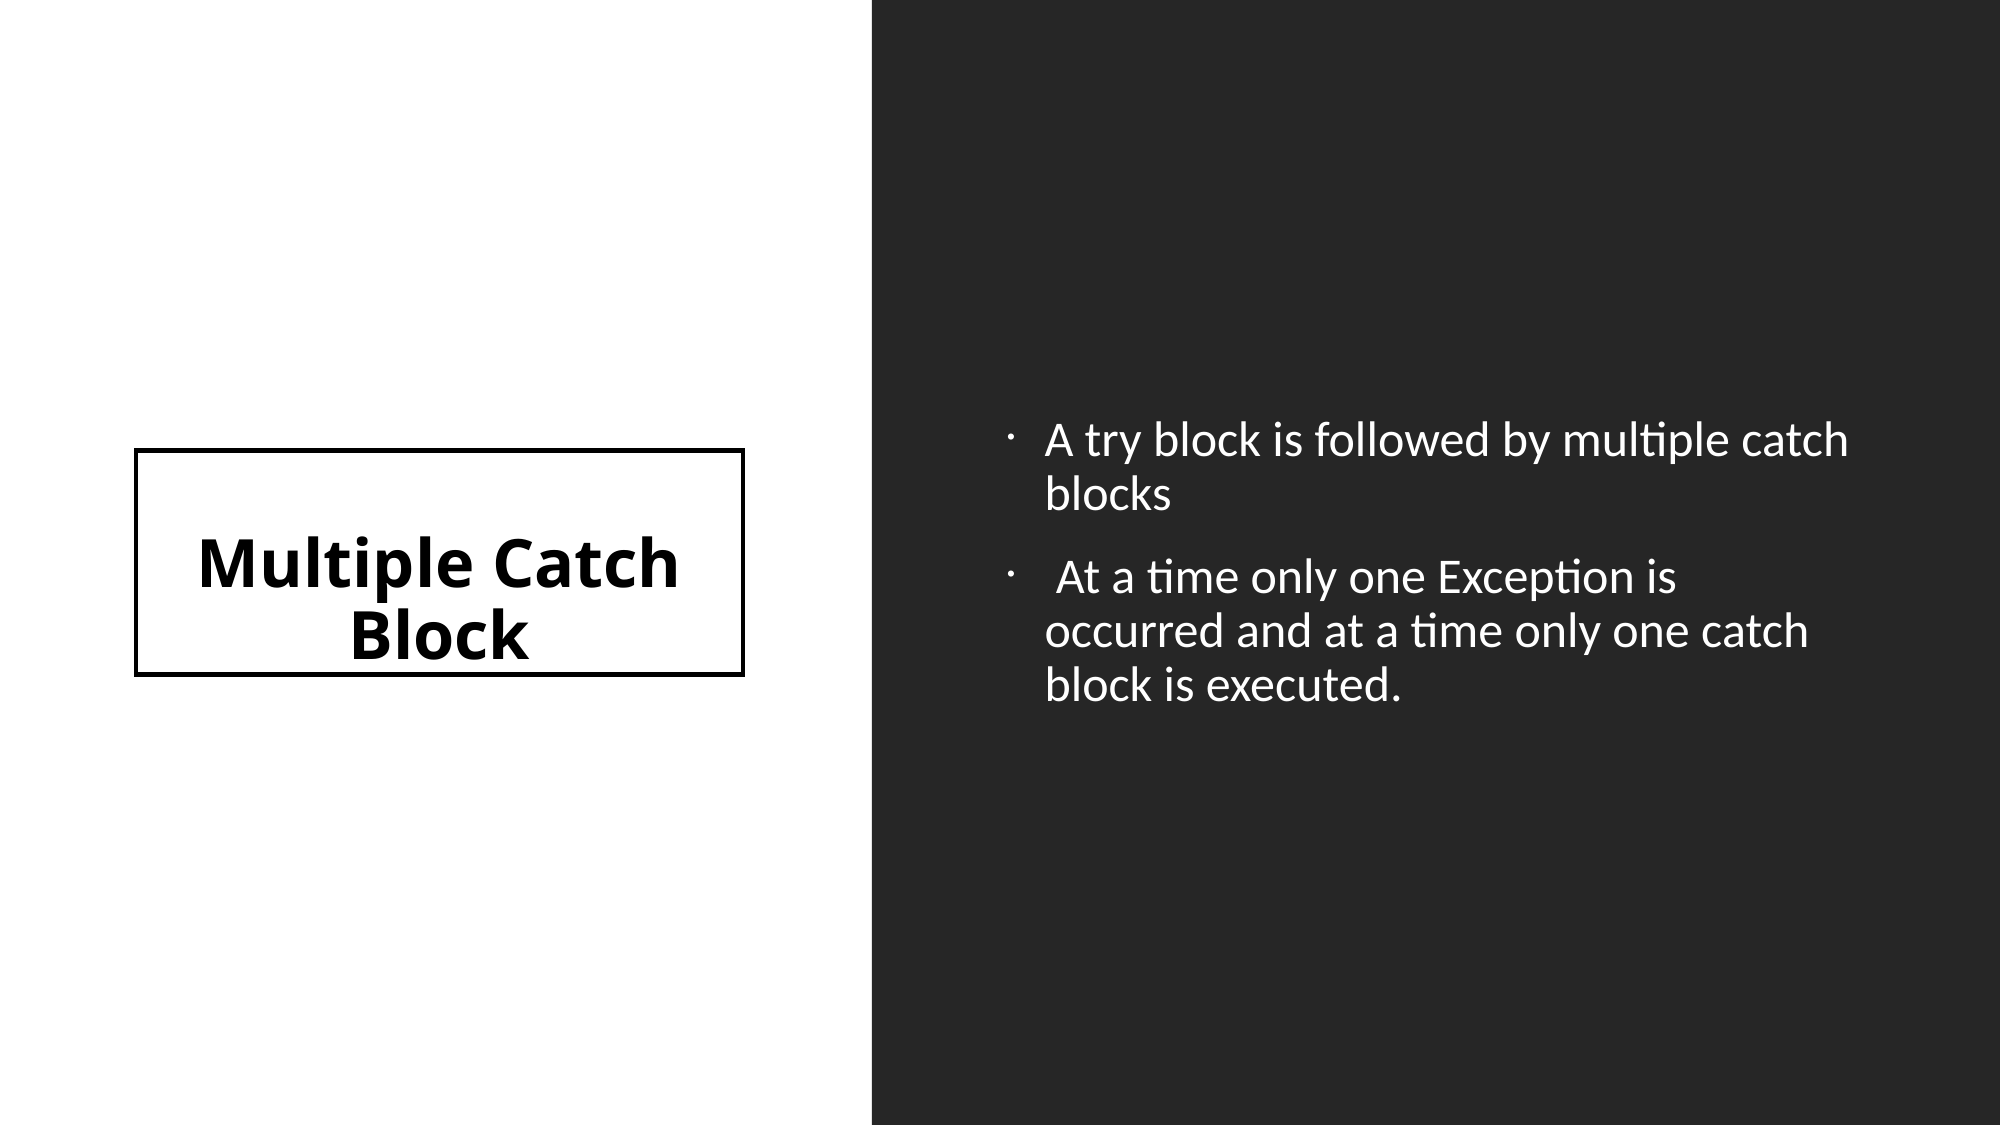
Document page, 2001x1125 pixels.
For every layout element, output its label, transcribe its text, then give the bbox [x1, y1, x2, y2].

text_box [871, 0, 2000, 1125]
title Multiple Catch Block [136, 450, 743, 675]
list A try block is followed by multiple catch blocks At a time only one Exception is occurred and at a time only one catch block is executed. [992, 131, 1880, 994]
